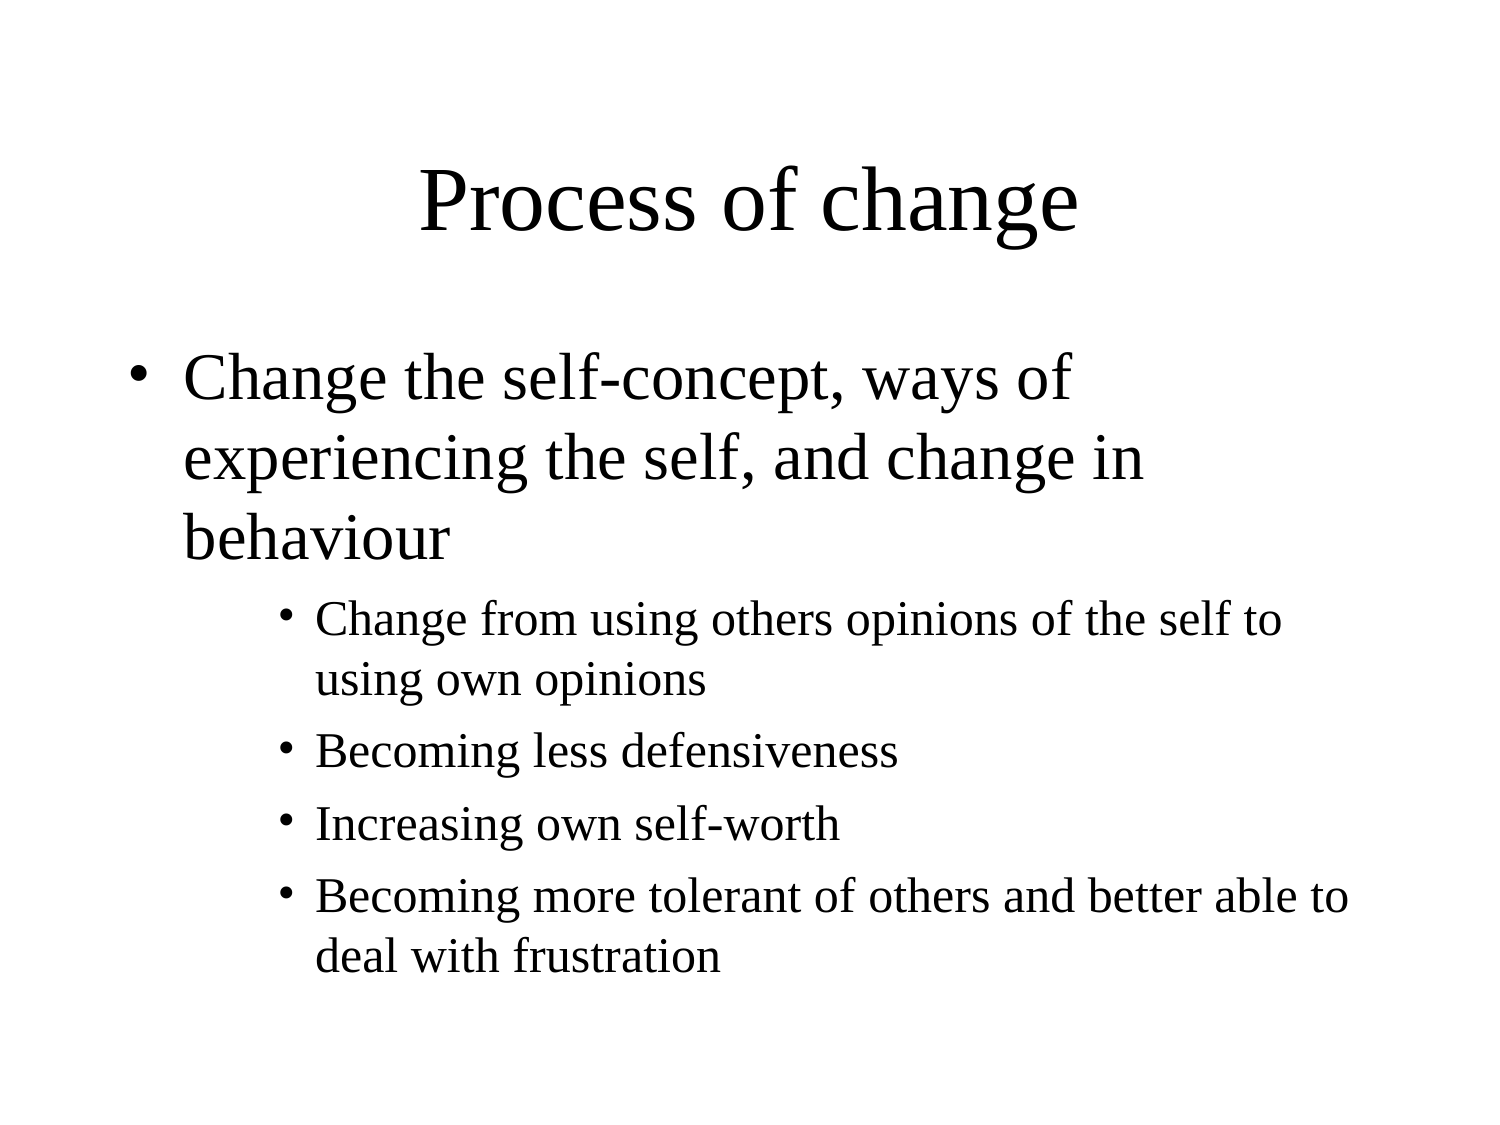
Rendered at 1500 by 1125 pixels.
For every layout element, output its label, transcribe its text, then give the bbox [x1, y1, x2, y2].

title Process of change [112, 99, 1388, 288]
list Change the self-concept, ways of experiencing the self, and change in behaviour Change from using others opinions of the self to using own opinions Becoming less defensiveness Increasing own self-worth Becoming more tolerant of others and better able to deal with frustration [112, 324, 1388, 1000]
